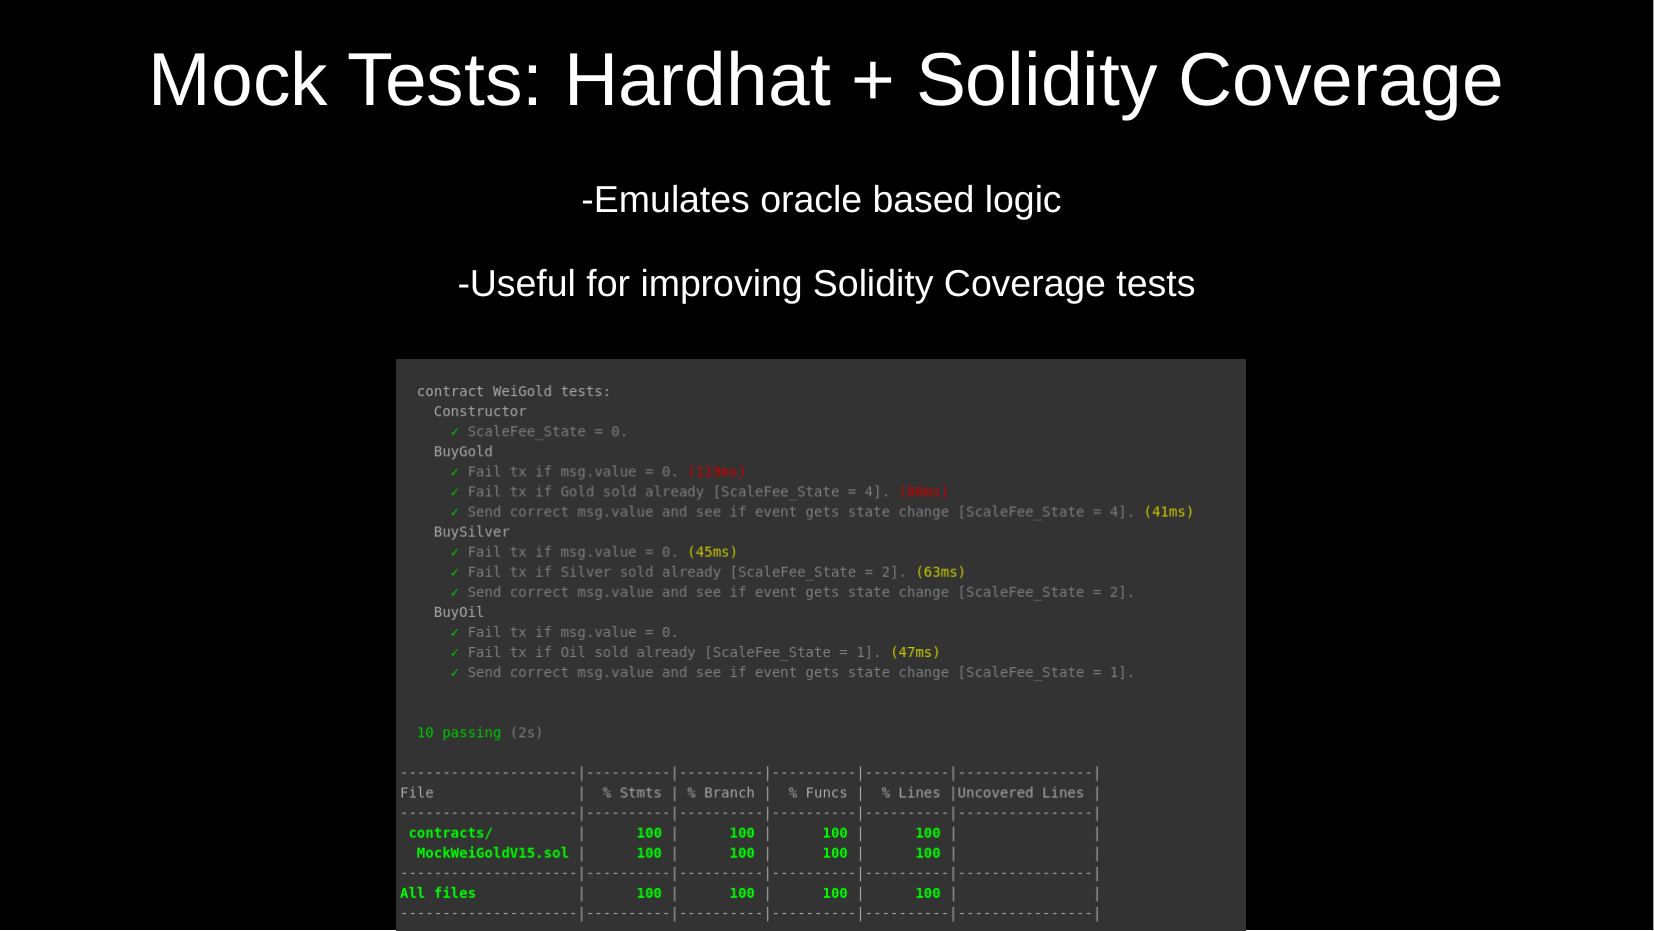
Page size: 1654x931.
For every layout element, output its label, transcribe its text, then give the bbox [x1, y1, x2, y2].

text_box Mock Tests: Hardhat + Solidity Coverage [0, 30, 1654, 151]
picture [396, 359, 1246, 931]
text_box -Emulates oracle based logic -Useful for improving Solidity Coverage tests [0, 171, 1654, 481]
